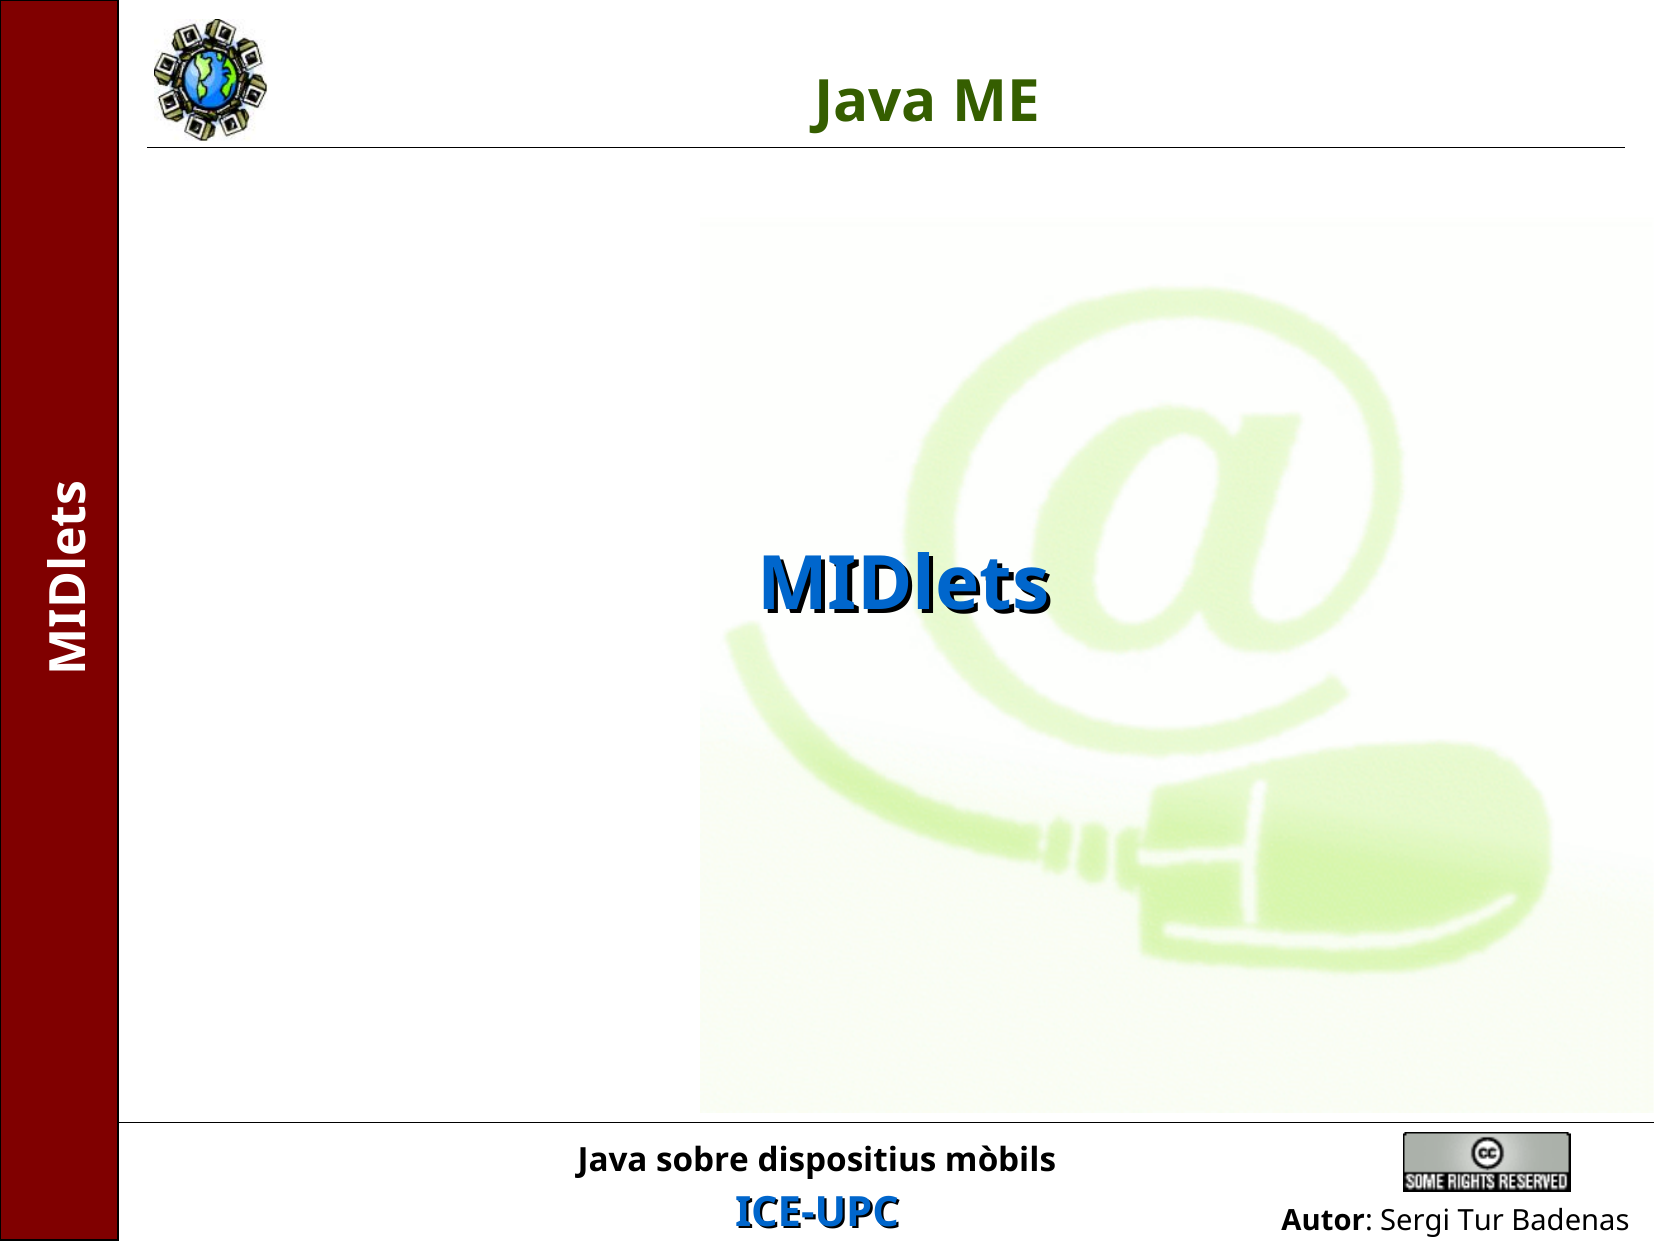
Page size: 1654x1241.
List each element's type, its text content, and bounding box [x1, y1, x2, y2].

subtitle MIDlets [141, 242, 1630, 1093]
picture [154, 19, 268, 142]
title Java ME [183, 49, 1654, 148]
picture [700, 217, 1654, 1113]
picture [1403, 1132, 1571, 1192]
